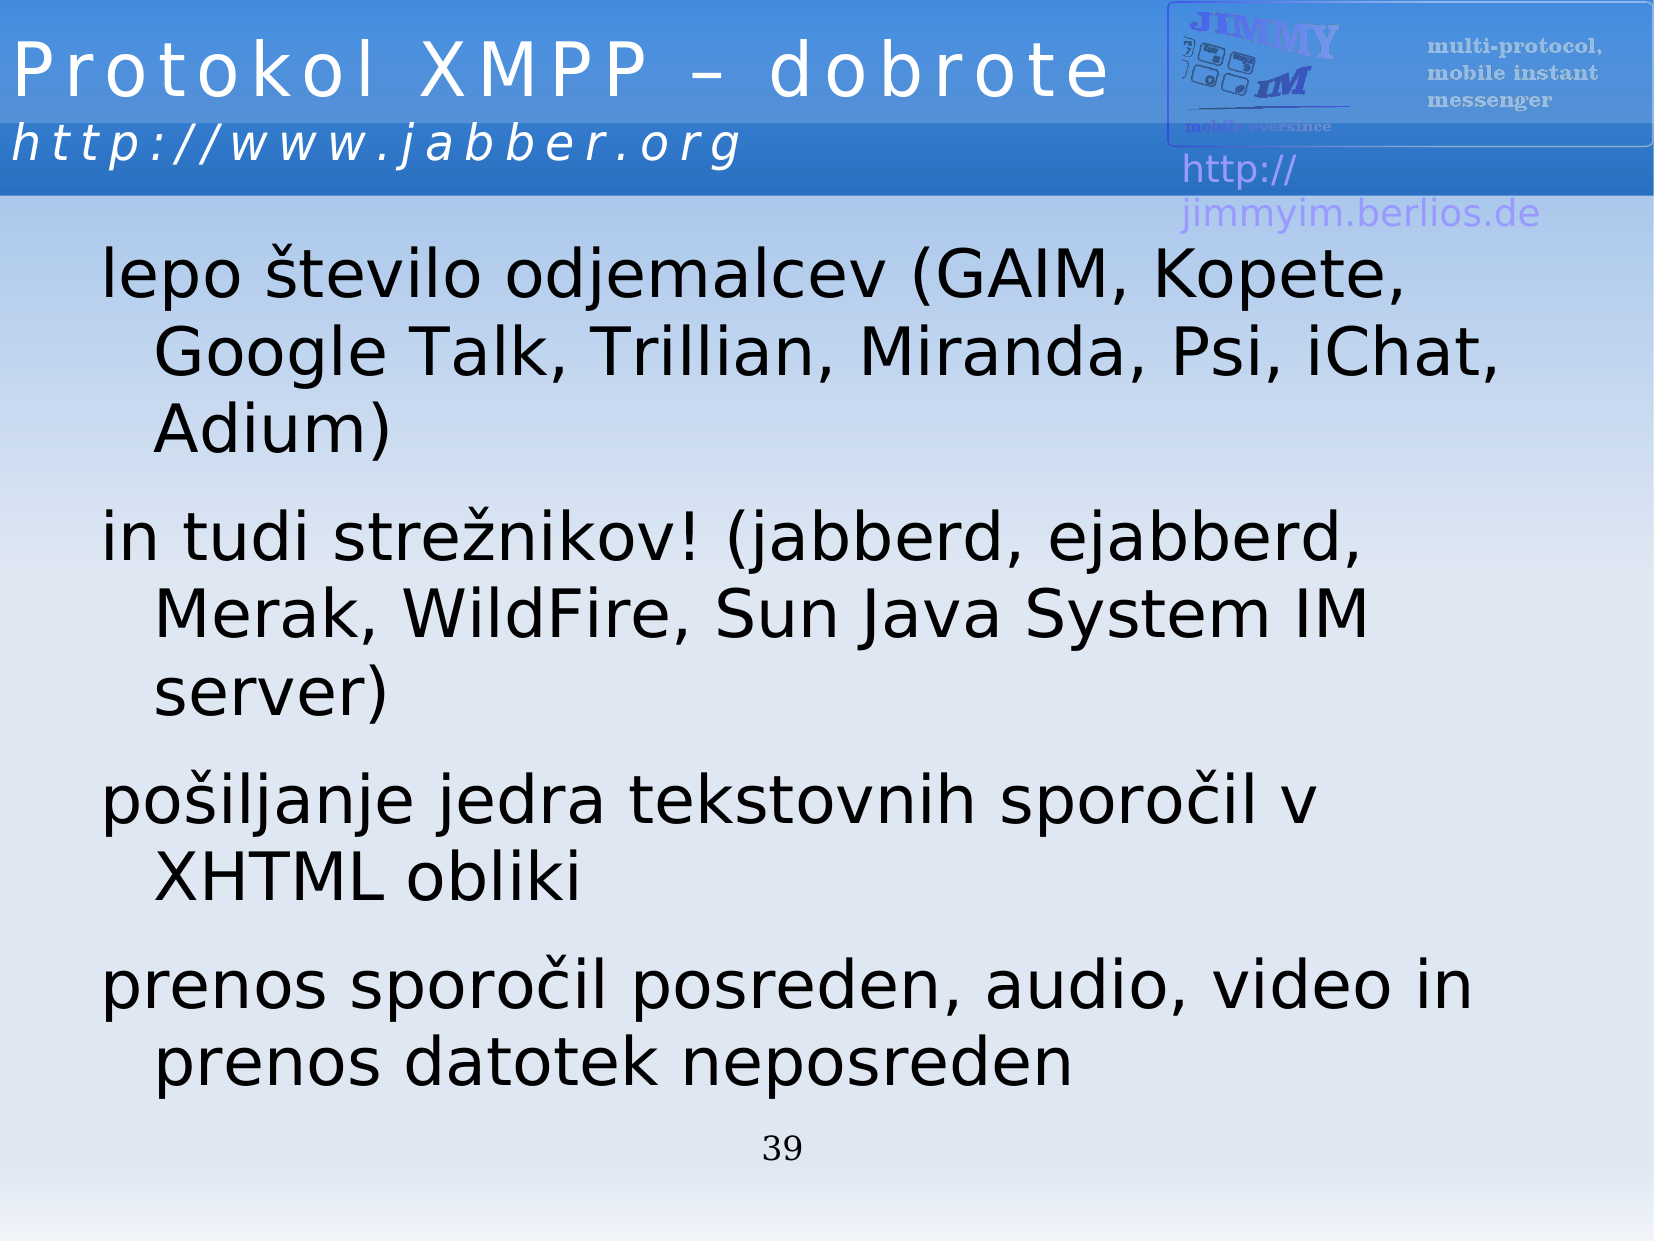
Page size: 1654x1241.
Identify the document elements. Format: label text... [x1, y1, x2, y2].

list lepo število odjemalcev (GAIM, Kopete, Google Talk, Trillian, Miranda, Psi, iChat, Adium) in tudi strežnikov! (jabberd, ejabberd, Merak, WildFire, Sun Java System IM server) pošiljanje jedra tekstovnih sporočil v XHTML obliki prenos sporočil posreden, audio, video in prenos datotek neposreden [82, 235, 1571, 1102]
title Protokol XMPP – dobrote http://www.jabber.org [11, 7, 1167, 192]
picture [0, 0, 1654, 1241]
